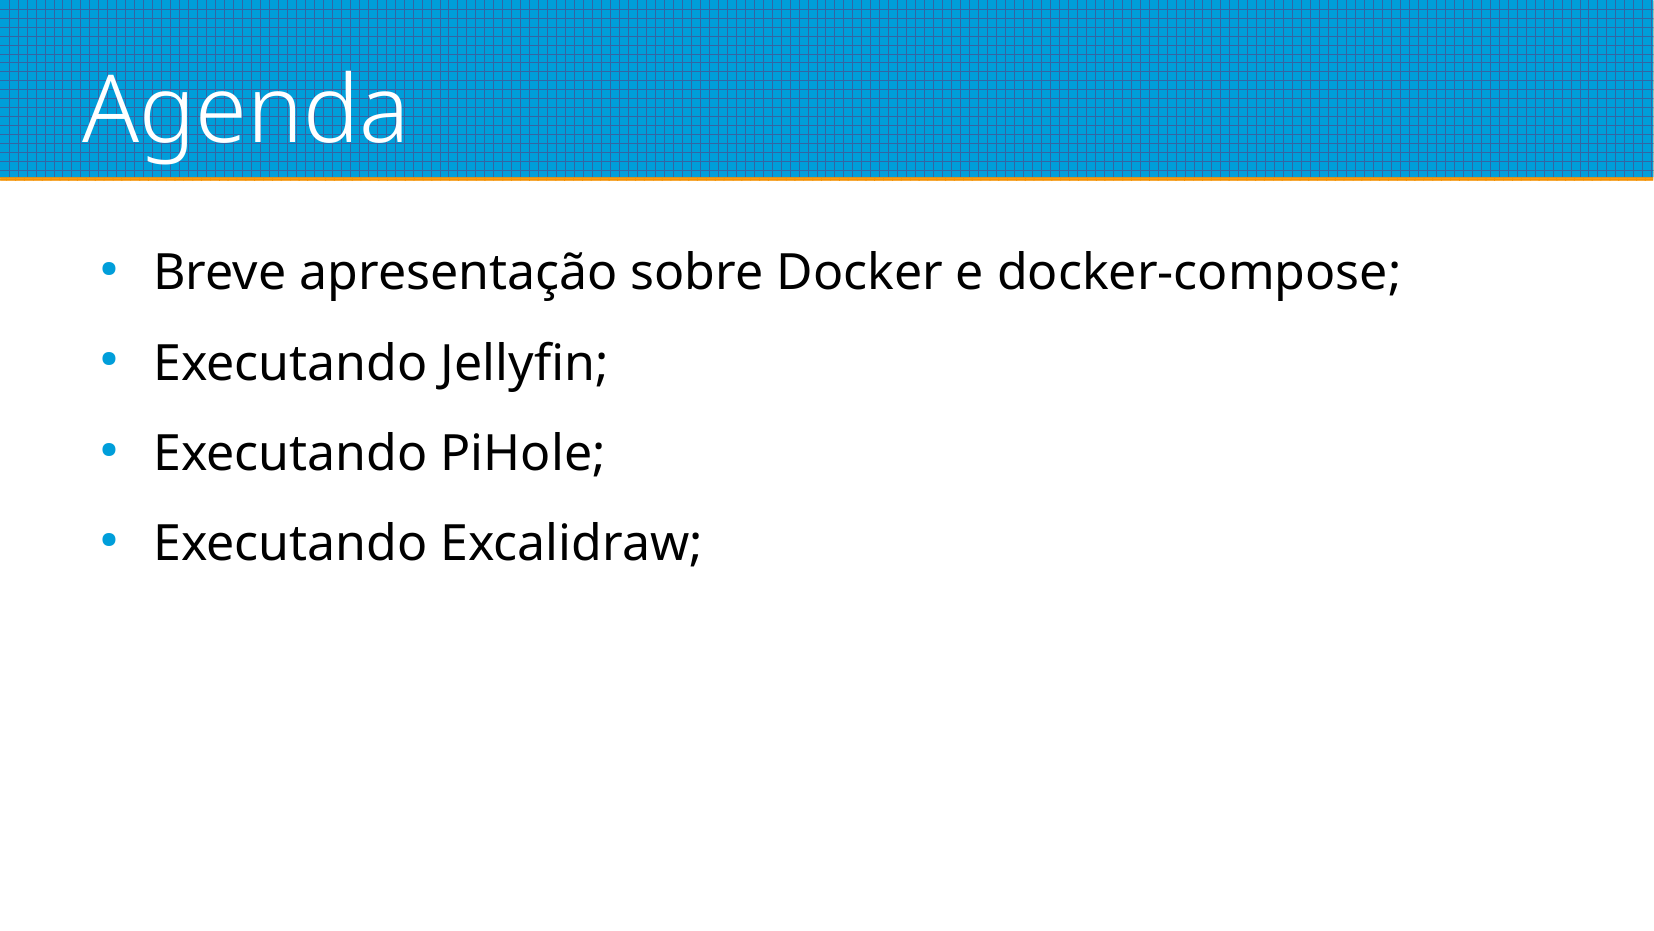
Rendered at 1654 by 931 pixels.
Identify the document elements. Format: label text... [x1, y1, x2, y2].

title Agenda [82, 14, 1571, 171]
list Breve apresentação sobre Docker e docker-compose; Executando Jellyfin; Executando PiHole; Executando Excalidraw; [82, 236, 1563, 811]
